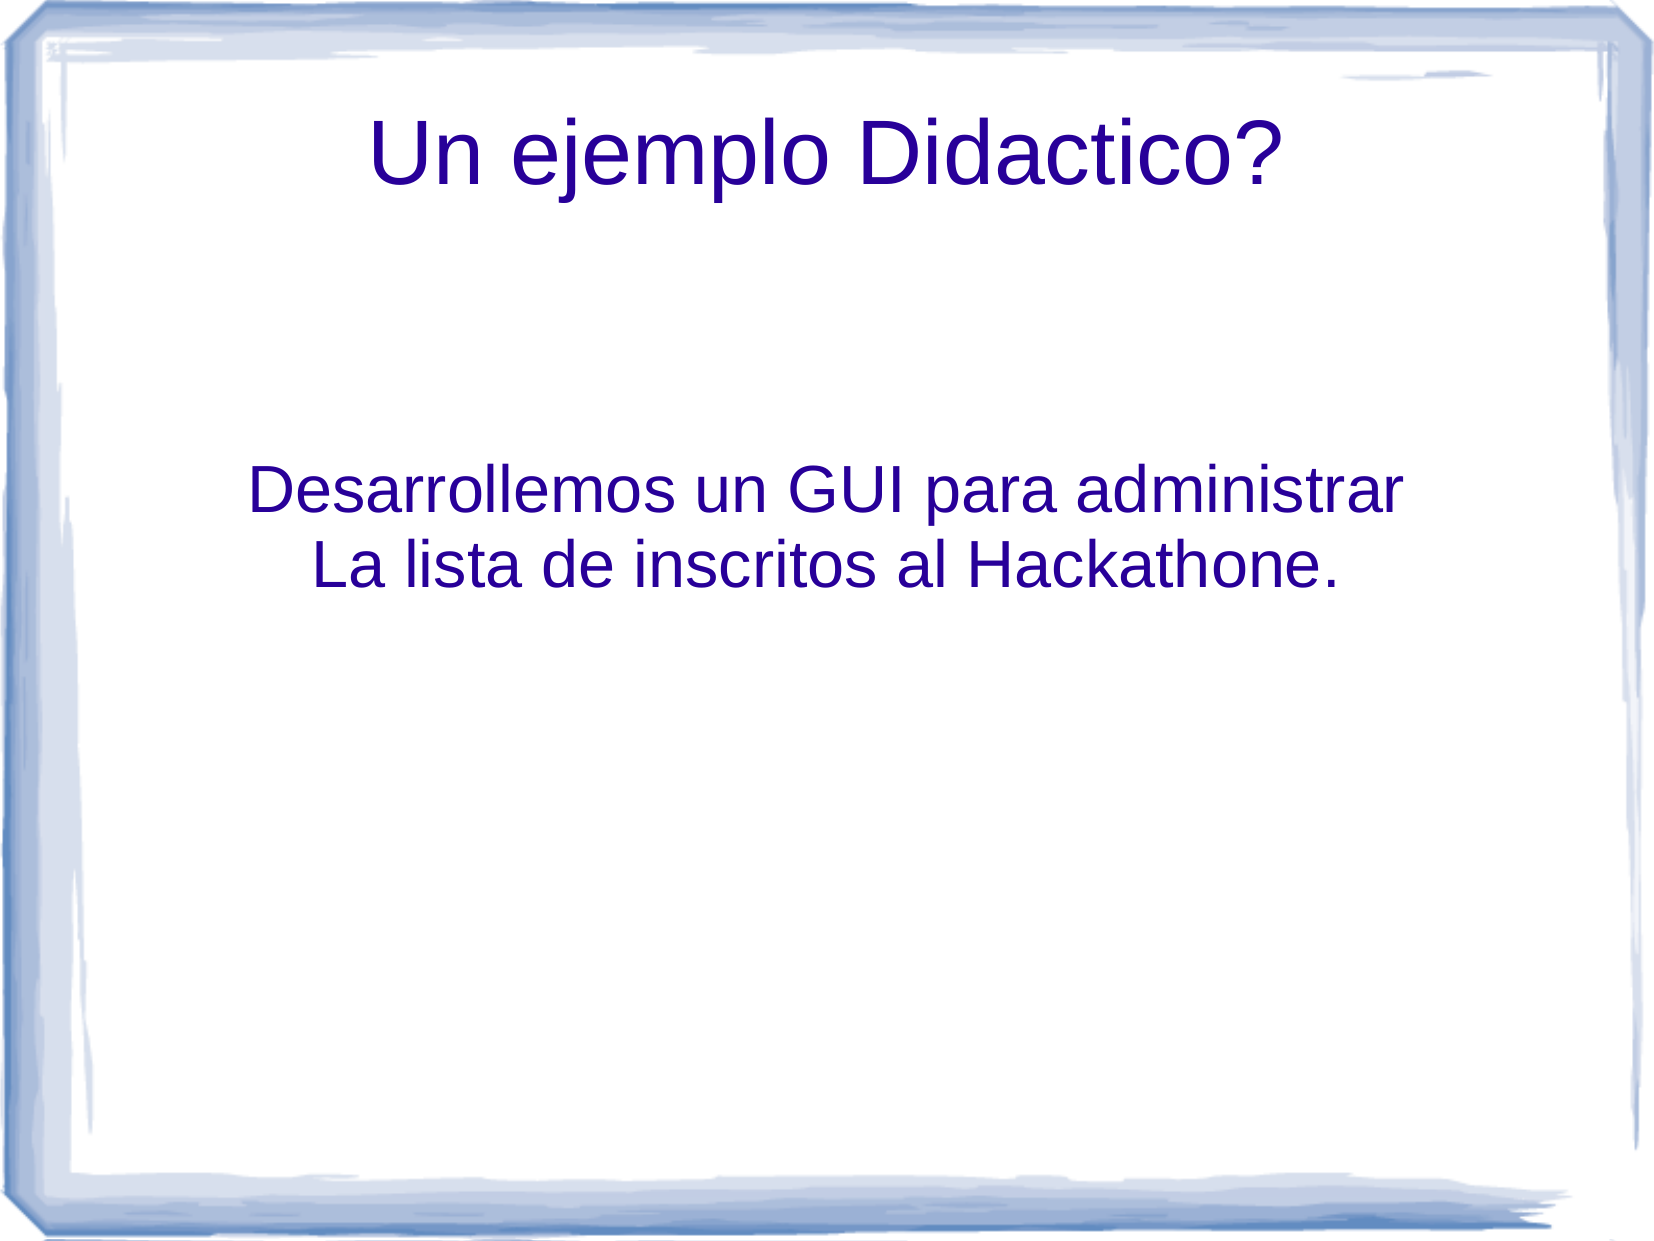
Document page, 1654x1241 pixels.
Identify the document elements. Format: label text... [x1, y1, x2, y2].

picture [0, 0, 1654, 1241]
subtitle Desarrollemos un GUI para administrar La lista de inscritos al Hackathone. [82, 49, 1571, 1004]
